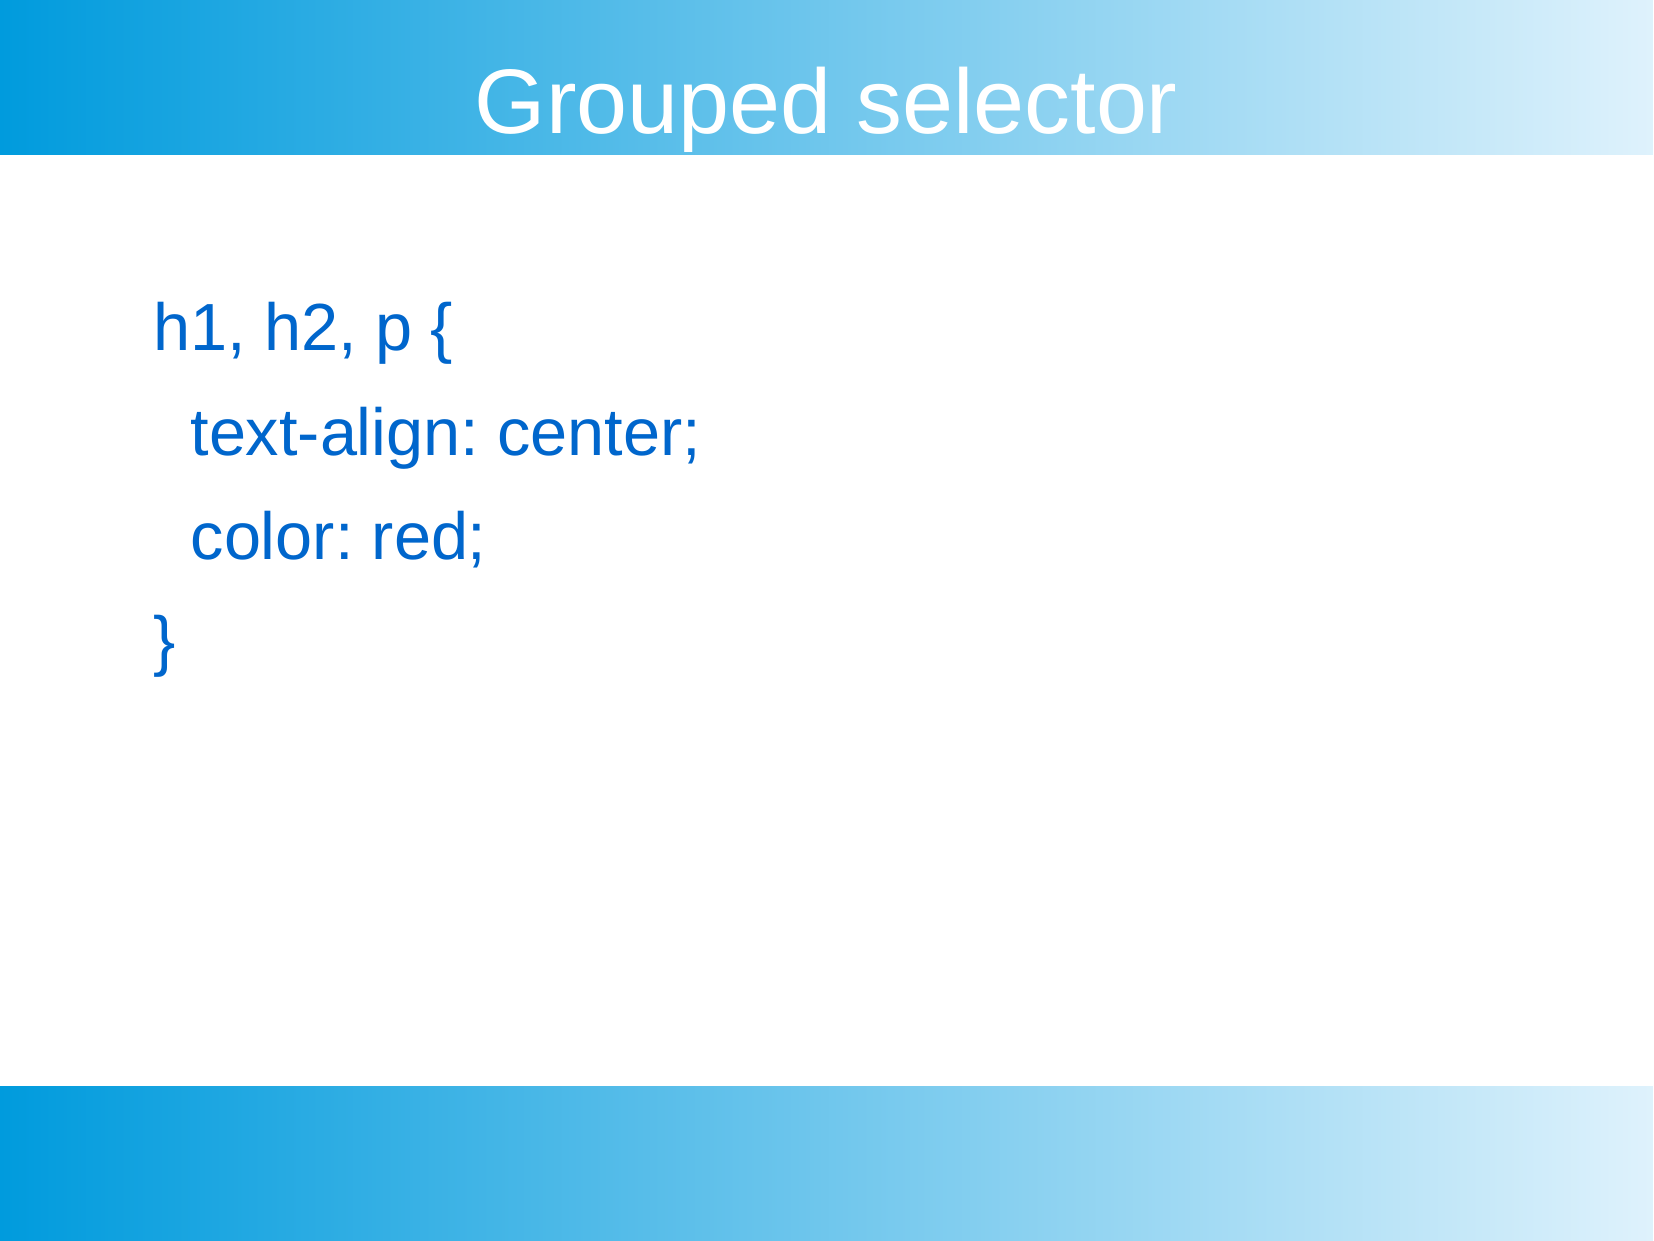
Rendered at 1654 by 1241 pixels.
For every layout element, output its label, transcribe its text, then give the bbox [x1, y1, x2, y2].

list h1, h2, p { text-align: center; color: red; } [82, 290, 1571, 1010]
title Grouped selector [82, 49, 1571, 155]
